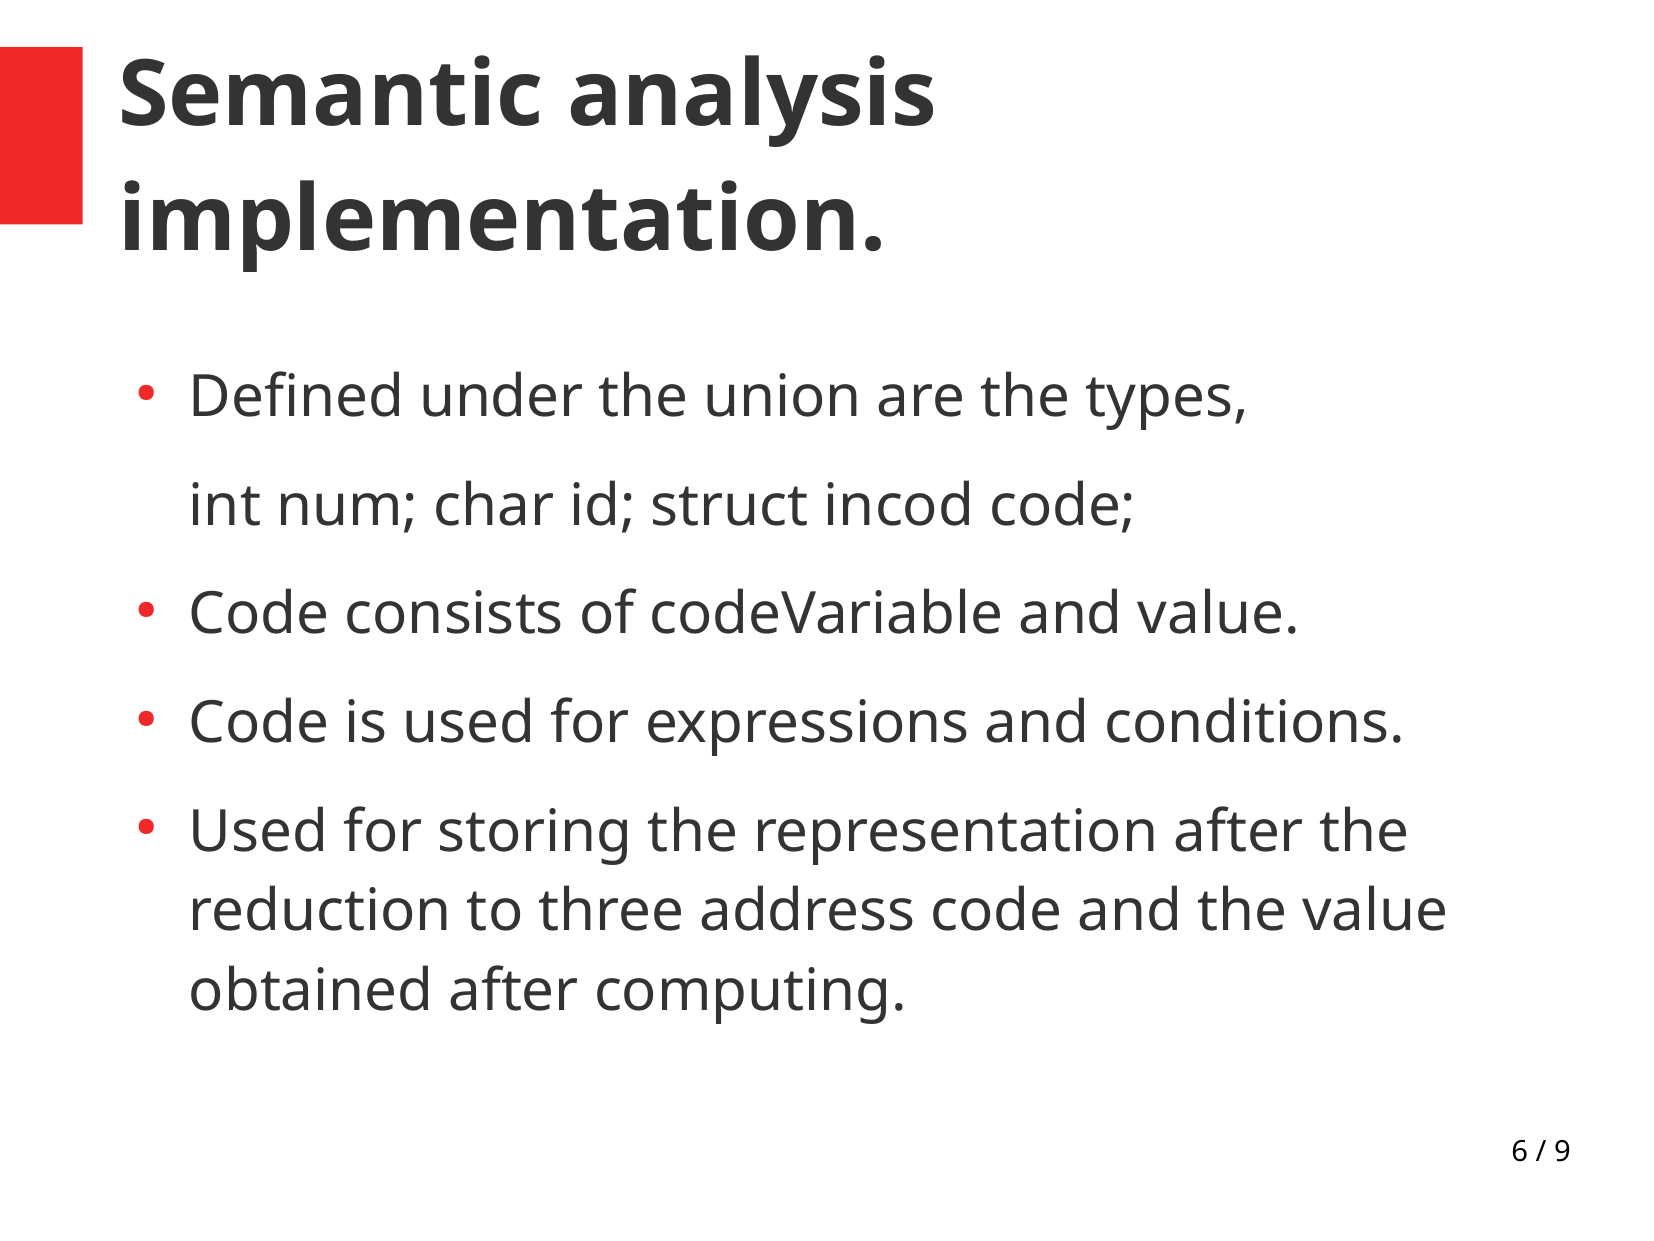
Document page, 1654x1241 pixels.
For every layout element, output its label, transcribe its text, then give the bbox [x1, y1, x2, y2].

title Semantic analysis implementation. [118, 45, 1571, 260]
list Defined under the union are the types, int num; char id; struct incod code; Code consists of codeVariable and value. Code is used for expressions and conditions. Used for storing the representation after the reduction to three address code and the value obtained after computing. [118, 354, 1536, 1074]
